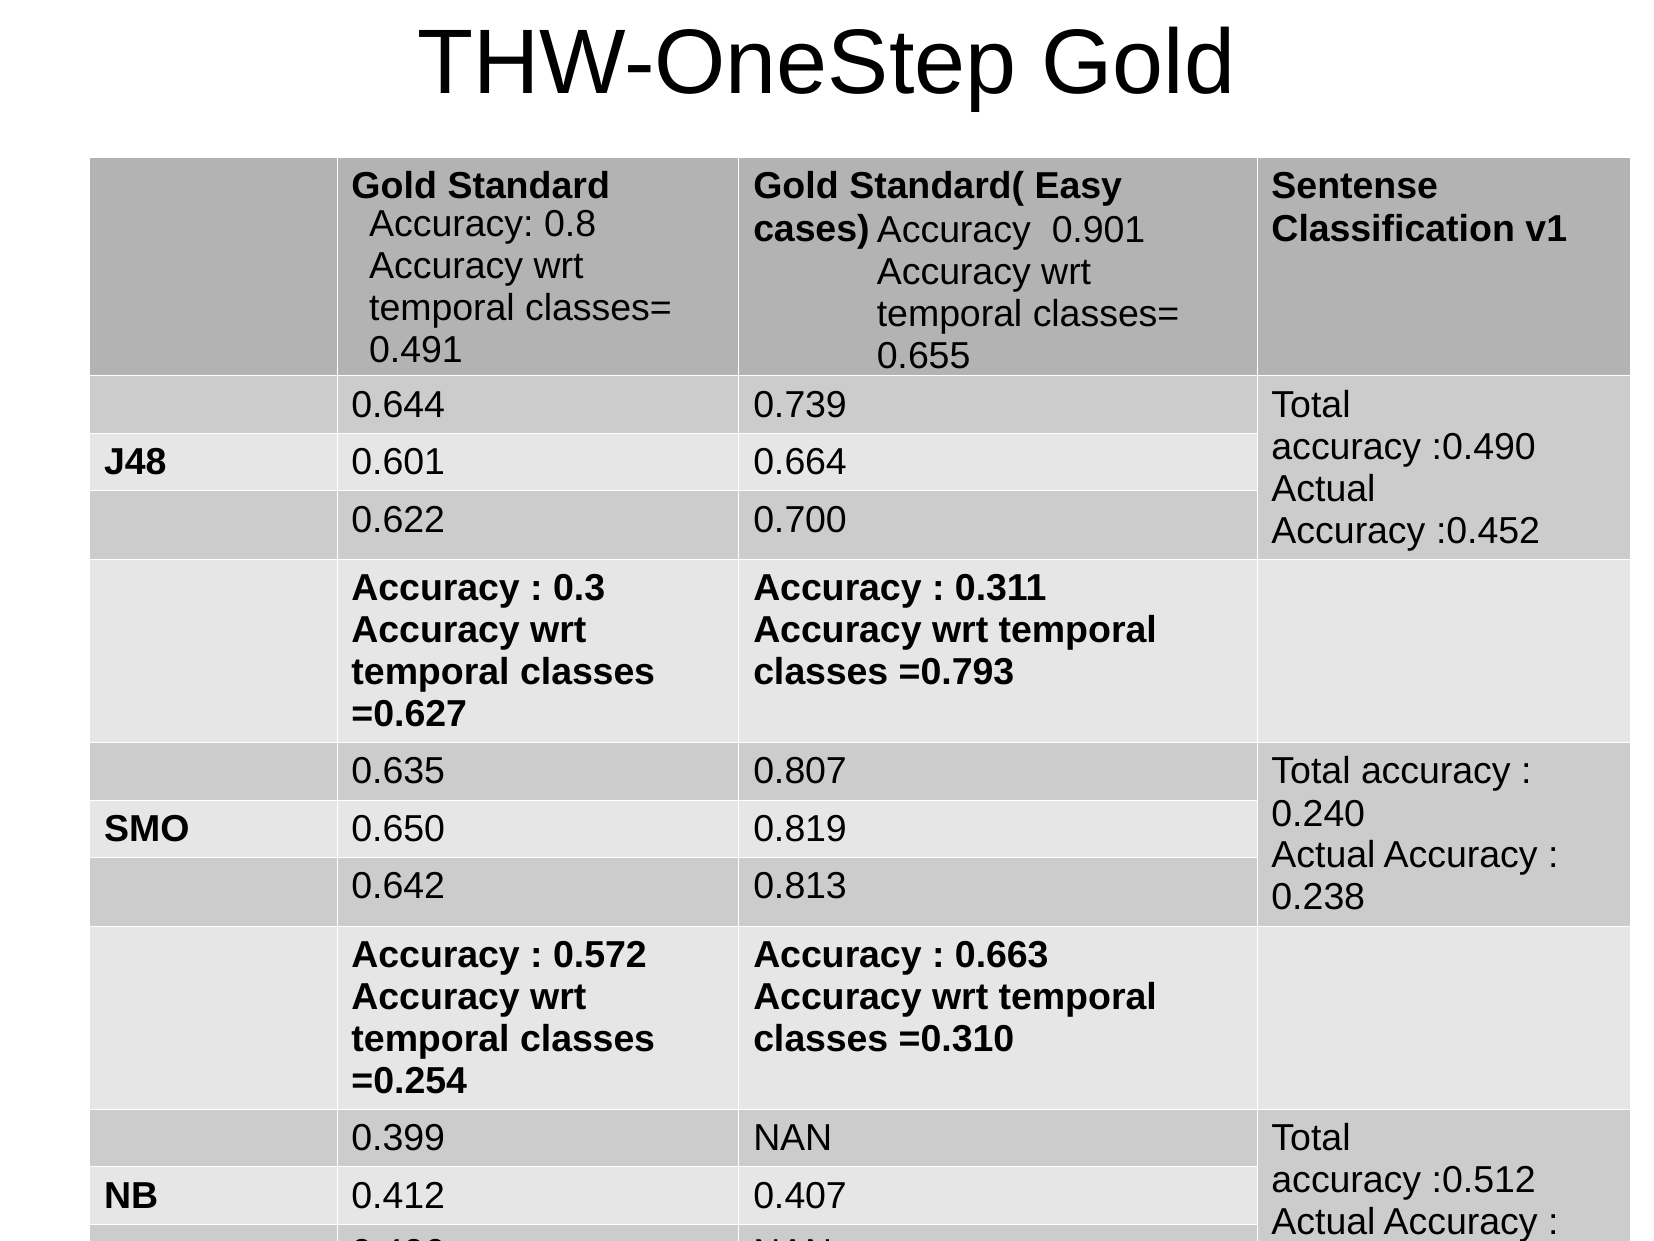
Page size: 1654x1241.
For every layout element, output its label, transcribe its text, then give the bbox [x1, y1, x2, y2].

table_cell [90, 743, 337, 800]
table_cell [1258, 560, 1630, 742]
table_cell J48 [90, 434, 337, 490]
text_box Accuracy 0.901 Accuracy wrt temporal classes= 0.655 [862, 200, 1195, 386]
table_cell [90, 858, 337, 926]
table_cell Accuracy : 0.663 Accuracy wrt temporal classes =0.310 [739, 927, 1257, 1109]
table_cell 0.399 [338, 1110, 738, 1166]
table_cell [90, 560, 337, 742]
table_cell [90, 376, 337, 433]
table_cell NAN [739, 1225, 1257, 1241]
table_cell 0.650 [338, 801, 738, 857]
table_cell 0.412 [338, 1167, 738, 1224]
table_cell 0.635 [338, 743, 738, 800]
text_box Accuracy: 0.8 Accuracy wrt temporal classes= 0.491 [354, 195, 687, 378]
table_cell [90, 491, 337, 559]
table_cell NB [90, 1167, 337, 1224]
table_cell 0.807 [739, 743, 1257, 800]
table_cell Accuracy : 0.311 Accuracy wrt temporal classes =0.793 [739, 560, 1257, 742]
table_cell NAN [739, 1110, 1257, 1166]
table_cell 0.642 [338, 858, 738, 926]
table_cell Total accuracy :0.512 Actual Accuracy : 0.505 [1258, 1110, 1630, 1241]
table_cell 0.664 [739, 434, 1257, 490]
table_cell 0.622 [338, 491, 738, 559]
table_cell 0.739 [739, 376, 1257, 433]
table_cell [90, 1225, 337, 1241]
table_cell Total accuracy : 0.240 Actual Accuracy : 0.238 [1258, 743, 1630, 926]
table_cell Total accuracy :0.490 Actual Accuracy :0.452 [1258, 376, 1630, 559]
table_cell SMO [90, 801, 337, 857]
table_header [90, 158, 337, 375]
title THW-OneStep Gold [82, 0, 1571, 166]
table_cell 0.601 [338, 434, 738, 490]
table_cell 0.700 [739, 491, 1257, 559]
table_header Sentense Classification v1 [1258, 158, 1630, 375]
table_cell 0.406 [338, 1225, 738, 1241]
table_cell 0.407 [739, 1167, 1257, 1224]
table_header Gold Standard [338, 158, 738, 375]
table_header Gold Standard( Easy cases) [739, 158, 1257, 375]
table_cell 0.813 [739, 858, 1257, 926]
table_cell 0.819 [739, 801, 1257, 857]
table_cell Accuracy : 0.572 Accuracy wrt temporal classes =0.254 [338, 927, 738, 1109]
table_cell Accuracy : 0.3 Accuracy wrt temporal classes =0.627 [338, 560, 738, 742]
table_cell [90, 1110, 337, 1166]
table_cell 0.644 [338, 376, 738, 433]
table_cell [90, 927, 337, 1109]
table_cell [1258, 927, 1630, 1109]
